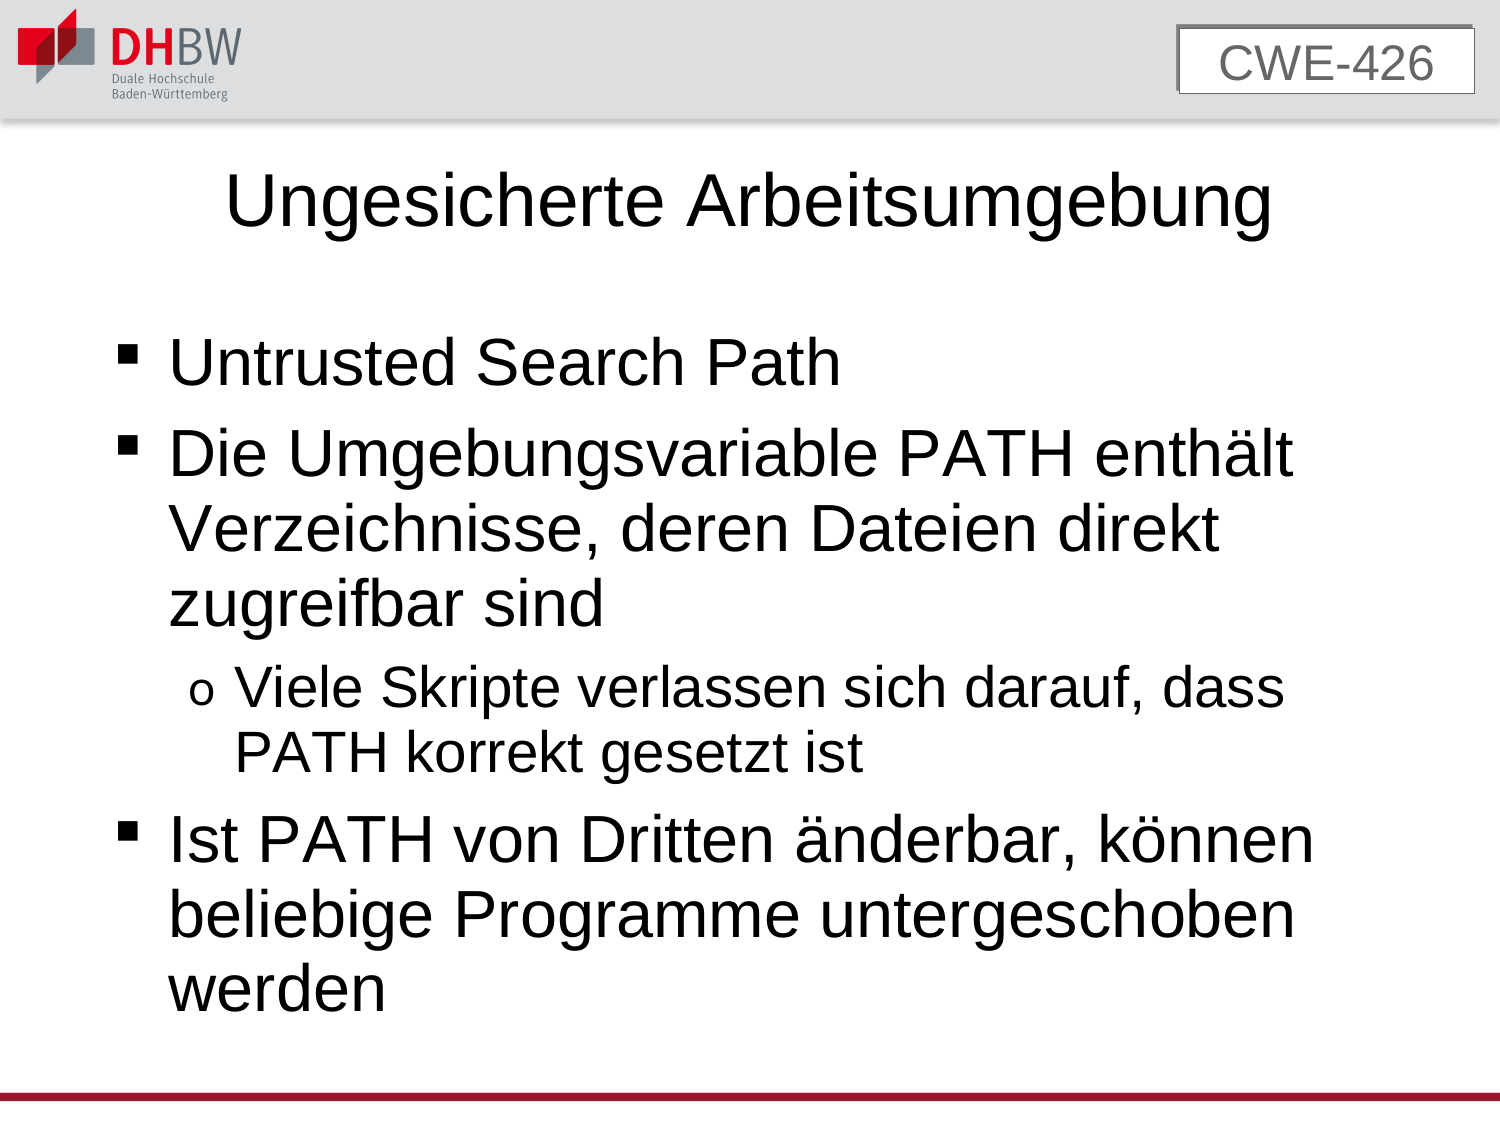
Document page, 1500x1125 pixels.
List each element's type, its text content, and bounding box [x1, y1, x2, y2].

text_box CWE-426 [1179, 28, 1475, 94]
picture [0, 266, 1500, 1121]
picture [0, 0, 1500, 134]
list Untrusted Search Path Die Umgebungsvariable PATH enthält Verzeichnisse, deren Dateien direkt zugreifbar sind Viele Skripte verlassen sich darauf, dass PATH korrekt gesetzt ist Ist PATH von Dritten änderbar, können beliebige Programme untergeschoben werden [112, 324, 1388, 1036]
title Ungesicherte Arbeitsumgebung [0, 134, 1500, 266]
